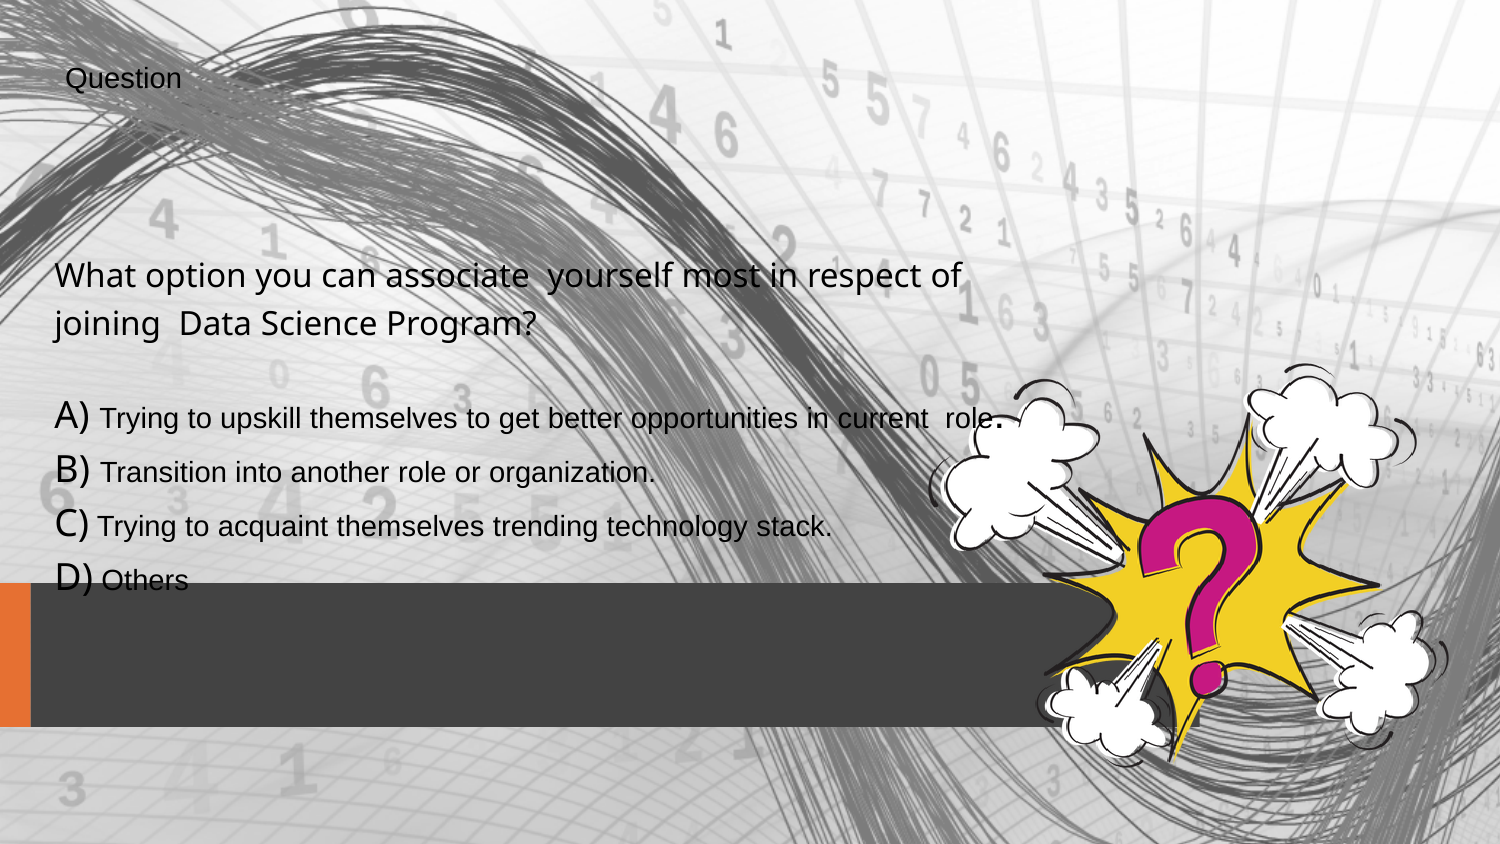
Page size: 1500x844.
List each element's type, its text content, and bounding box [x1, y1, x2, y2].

title Question [50, 27, 1401, 126]
text_box What option you can associate yourself most in respect of joining Data Science Program? A) Trying to upskill themselves to get better opportunities in current role. B) Transition into another role or organization. C) Trying to acquaint themselves trending technology stack. D) Others [39, 134, 1066, 750]
picture [0, 0, 1500, 844]
